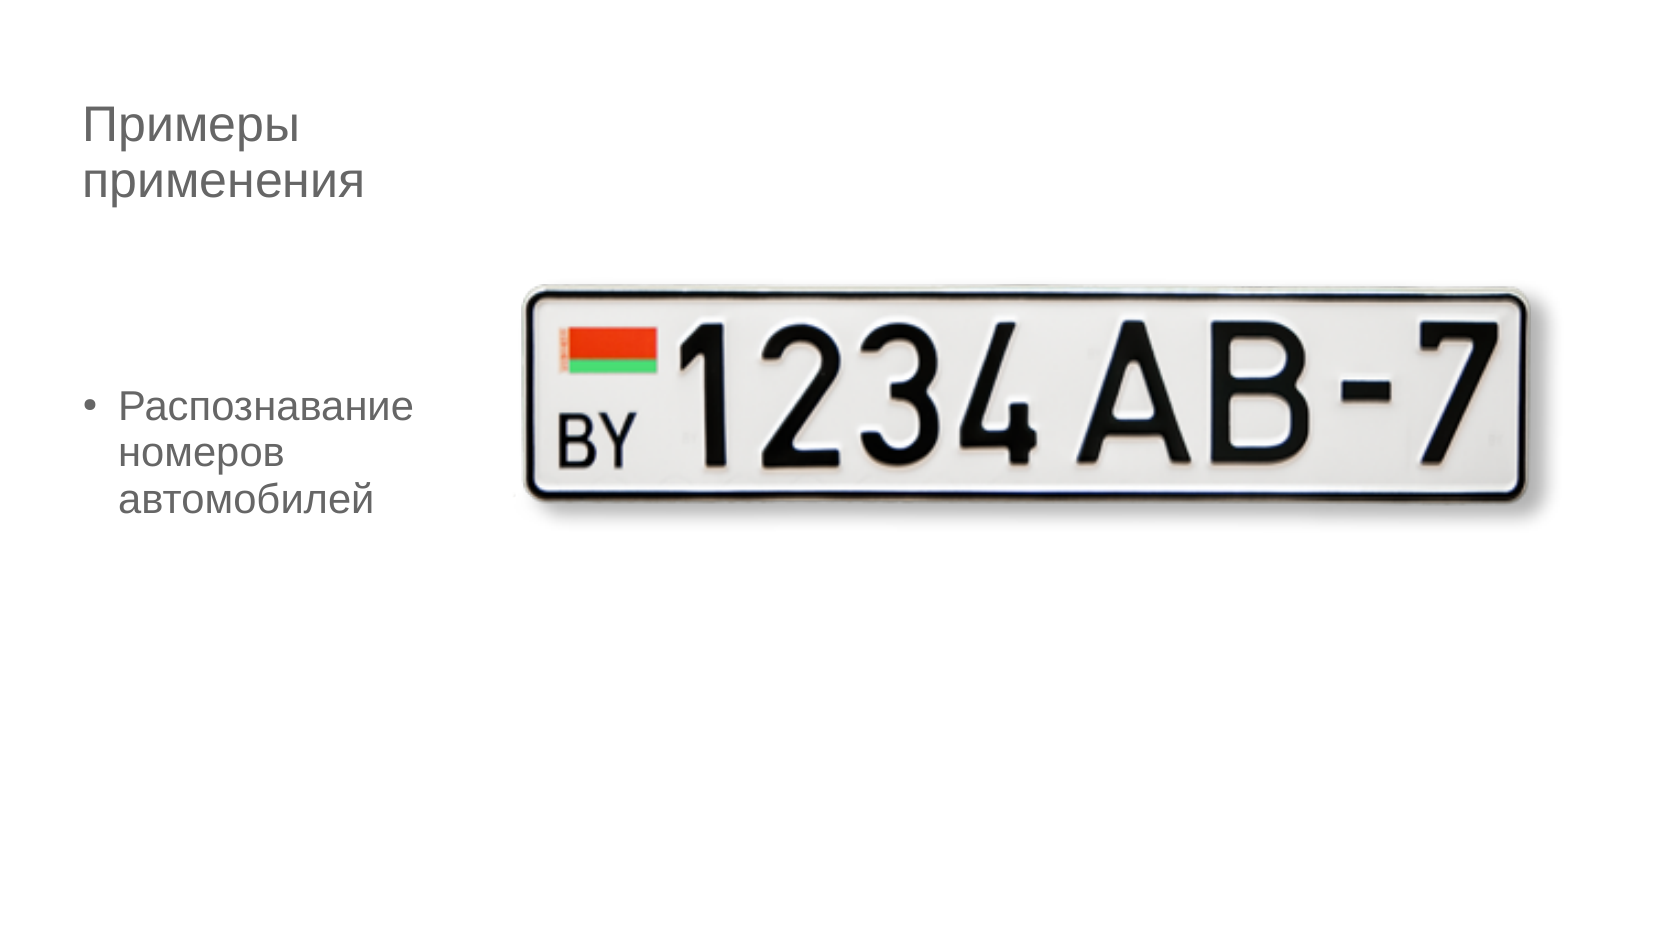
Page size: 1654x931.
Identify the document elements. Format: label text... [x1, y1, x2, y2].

title Распознавание номеров автомобилей [82, 349, 465, 556]
picture [465, 239, 1610, 571]
title Примеры применения [82, 49, 526, 256]
